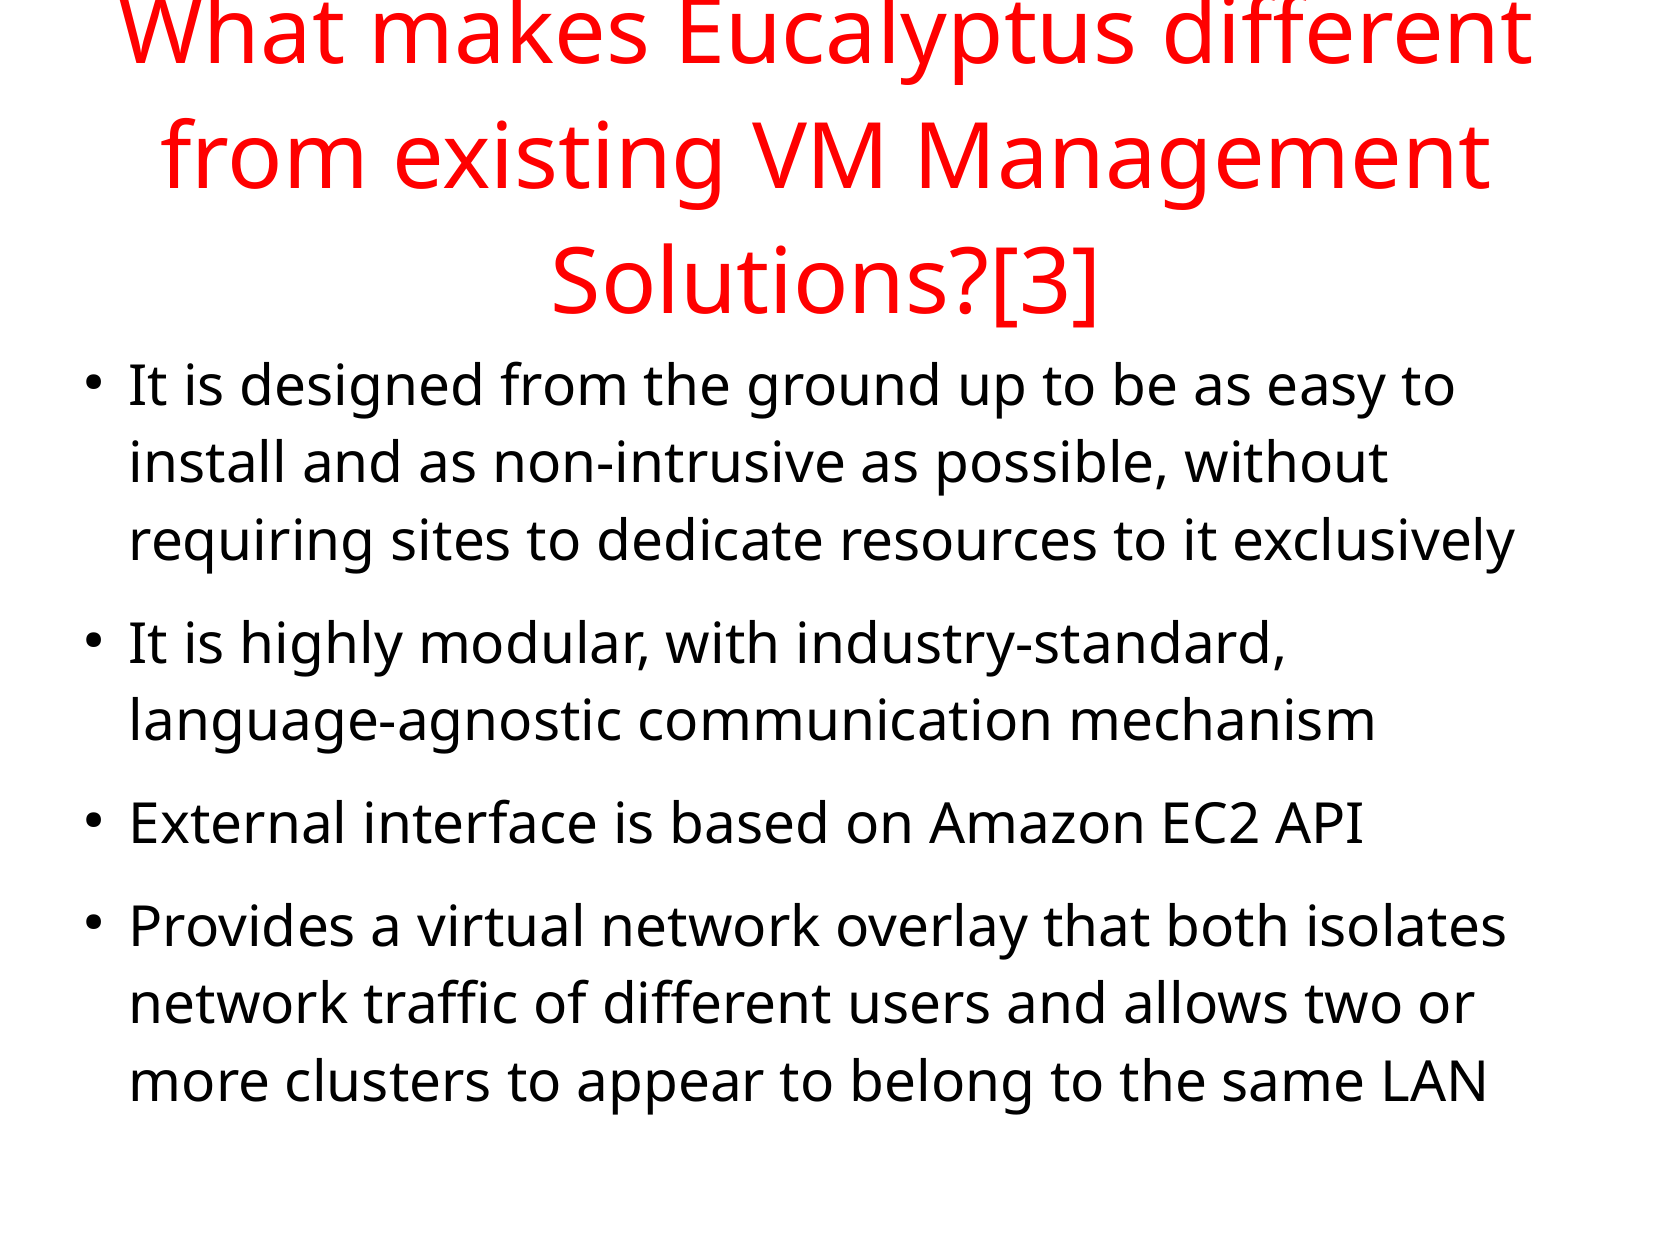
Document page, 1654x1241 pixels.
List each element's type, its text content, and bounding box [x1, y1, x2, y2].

title What makes Eucalyptus different from existing VM Management Solutions?[3] [82, 0, 1571, 345]
list It is designed from the ground up to be as easy to install and as non-intrusive as possible, without requiring sites to dedicate resources to it exclusively It is highly modular, with industry-standard, language-agnostic communication mechanism External interface is based on Amazon EC2 API Provides a virtual network overlay that both isolates network traffic of different users and allows two or more clusters to appear to belong to the same LAN [68, 344, 1524, 1241]
